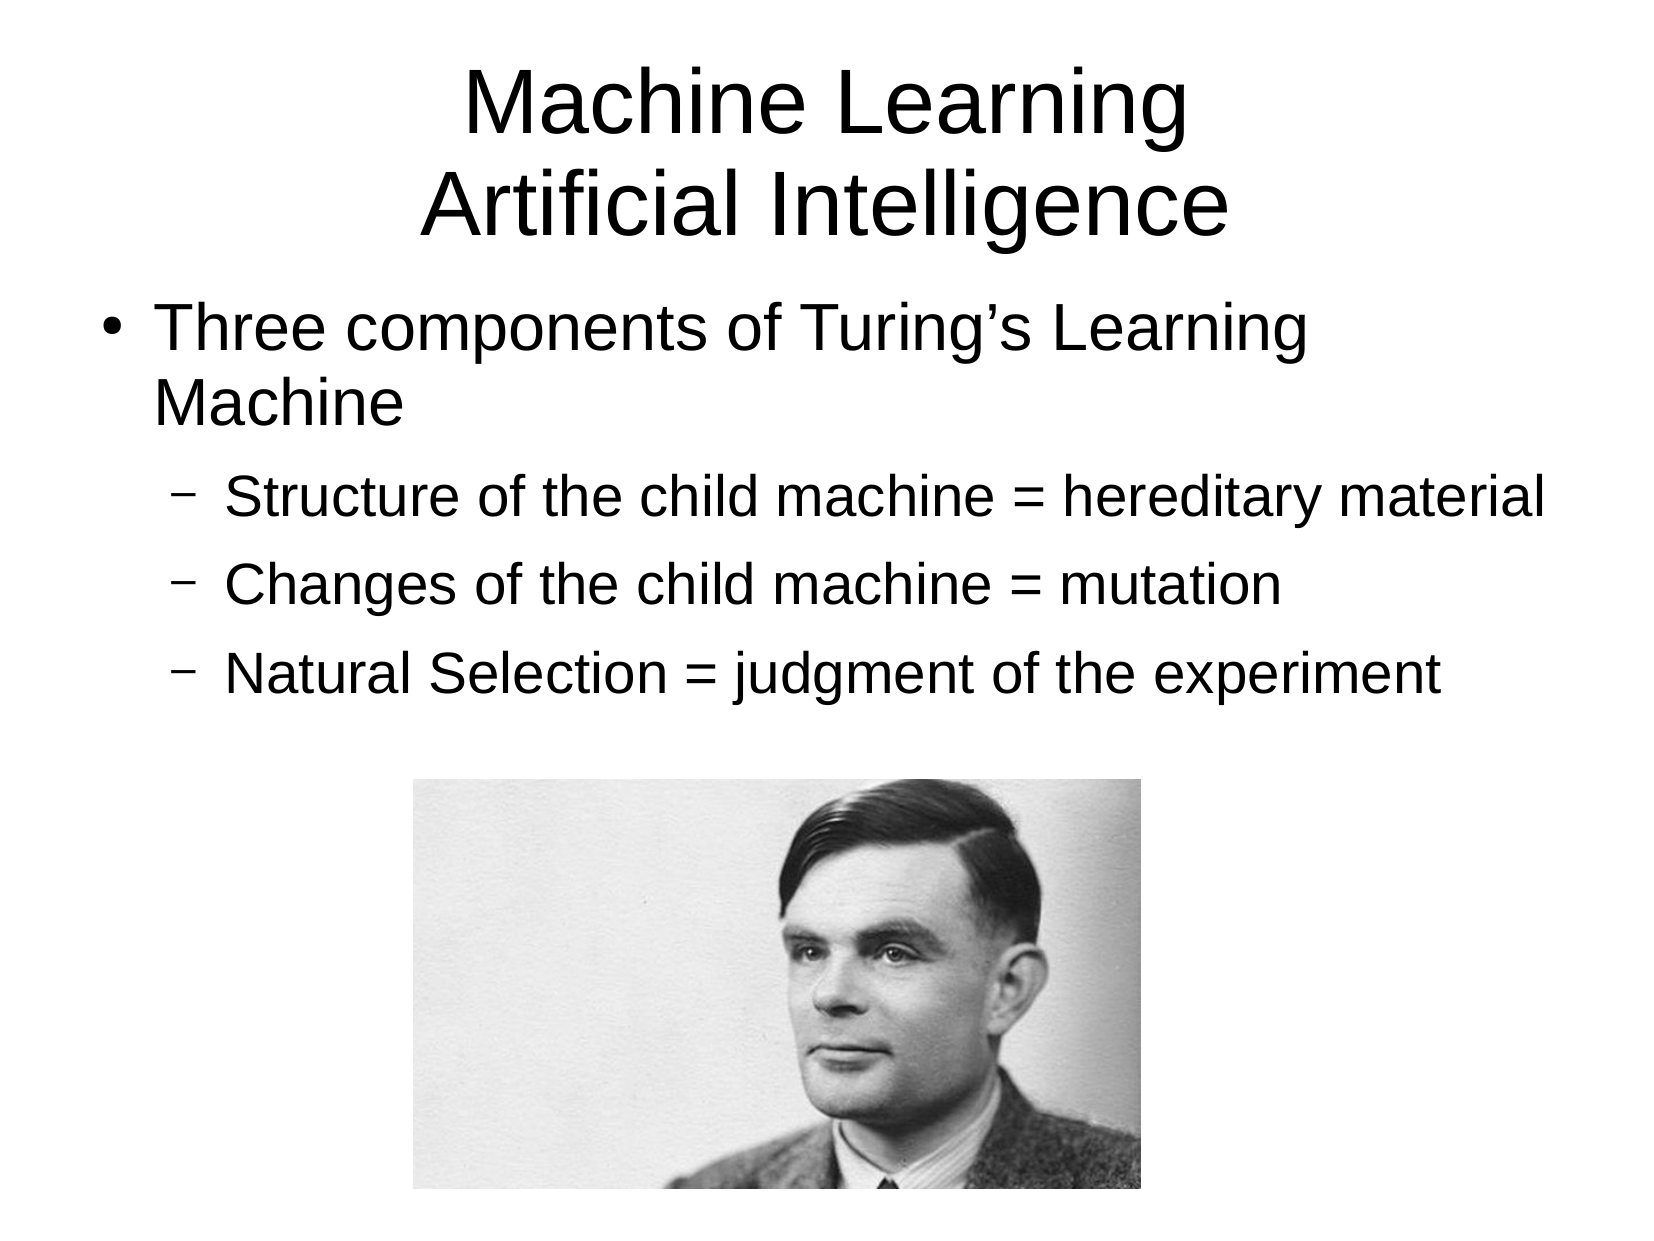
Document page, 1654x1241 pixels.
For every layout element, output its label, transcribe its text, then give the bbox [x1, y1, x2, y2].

picture [413, 779, 1141, 1189]
title Machine Learning Artificial Intelligence [82, 49, 1571, 257]
list Three components of Turing’s Learning Machine Structure of the child machine = hereditary material Changes of the child machine = mutation Natural Selection = judgment of the experiment [82, 290, 1571, 1010]
